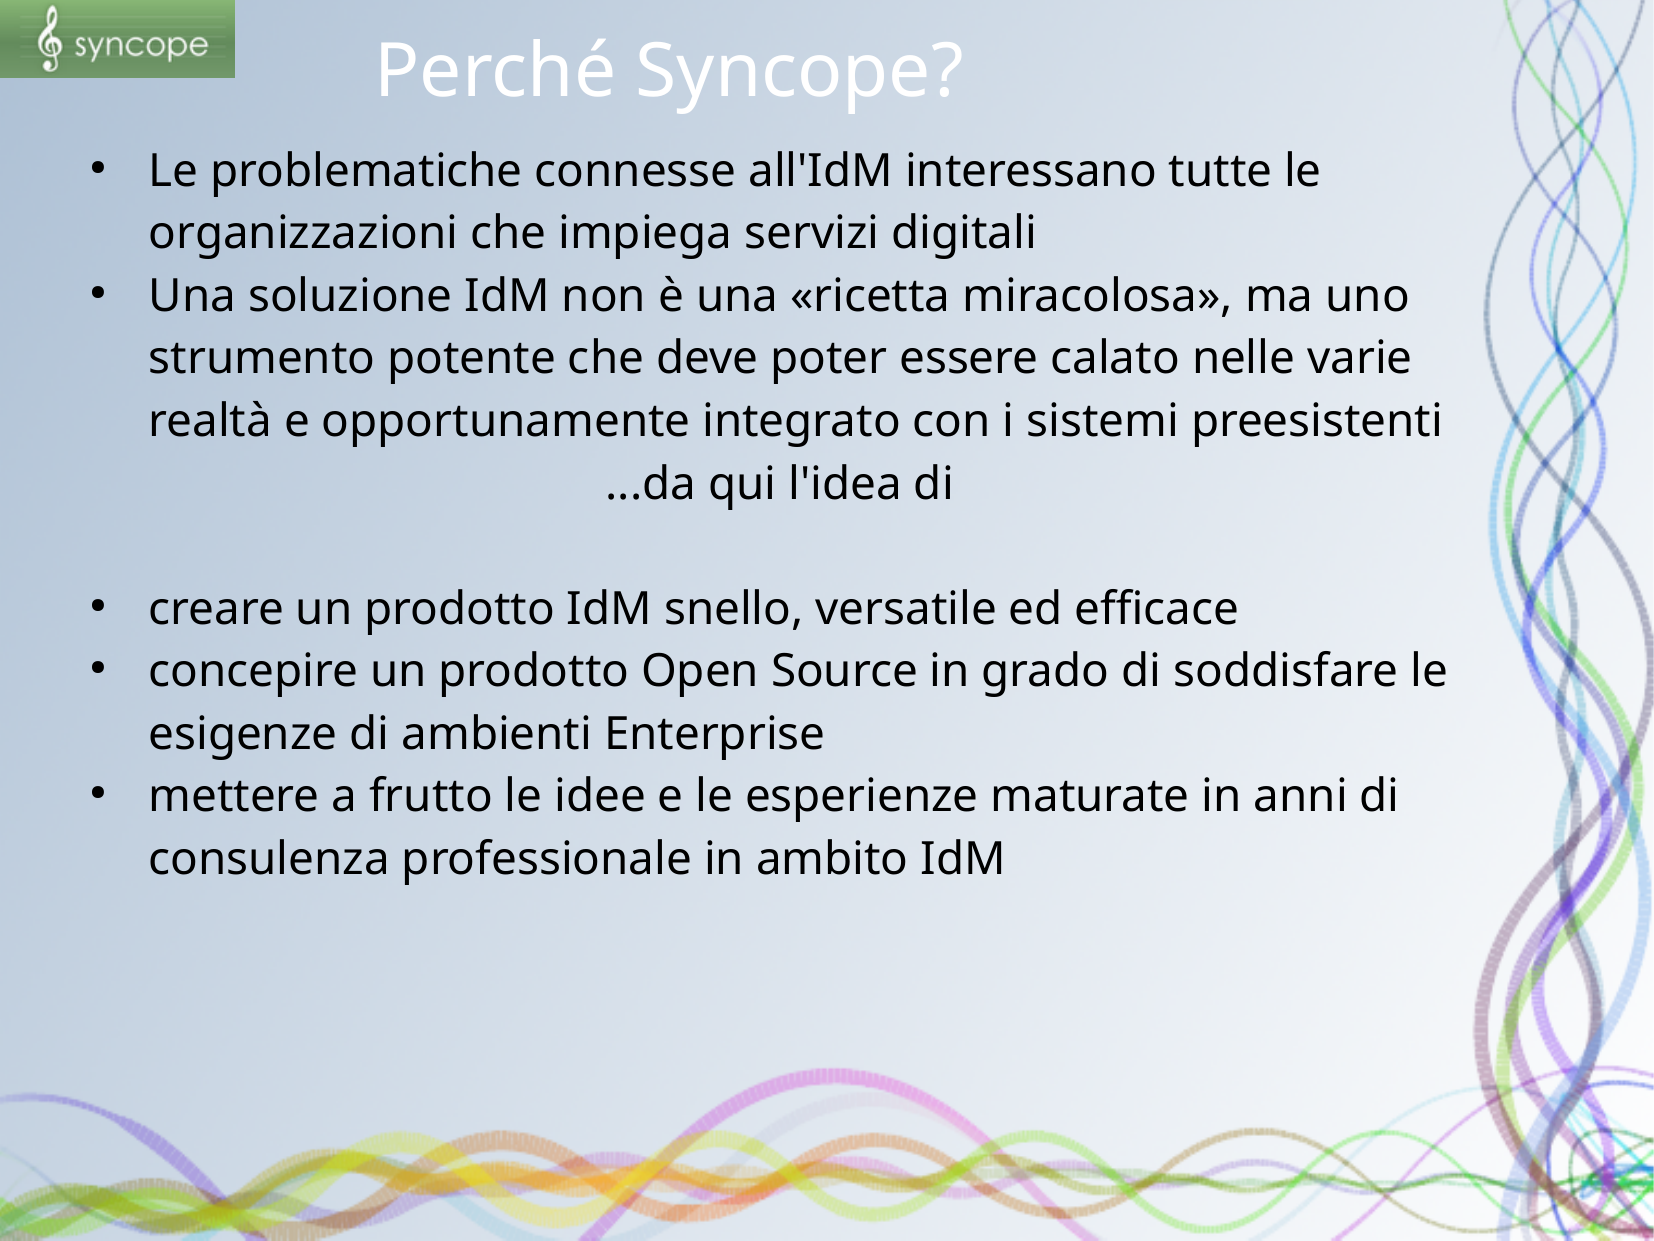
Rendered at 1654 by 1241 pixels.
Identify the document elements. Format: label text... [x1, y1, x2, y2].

text_box Perché Syncope? [359, 9, 1313, 129]
picture [0, 0, 1654, 1241]
text_box Le problematiche connesse all'IdM interessano tutte le organizzazioni che impiega servizi digitali Una soluzione IdM non è una «ricetta miracolosa», ma uno strumento potente che deve poter essere calato nelle varie realtà e opportunamente integrato con i sistemi preesistenti ...da qui l'idea di creare un prodotto IdM snello, versatile ed efficace concepire un prodotto Open Source in grado di soddisfare le esigenze di ambienti Enterprise mettere a frutto le idee e le esperienze maturate in anni di consulenza professionale in ambito IdM [75, 129, 1486, 1062]
